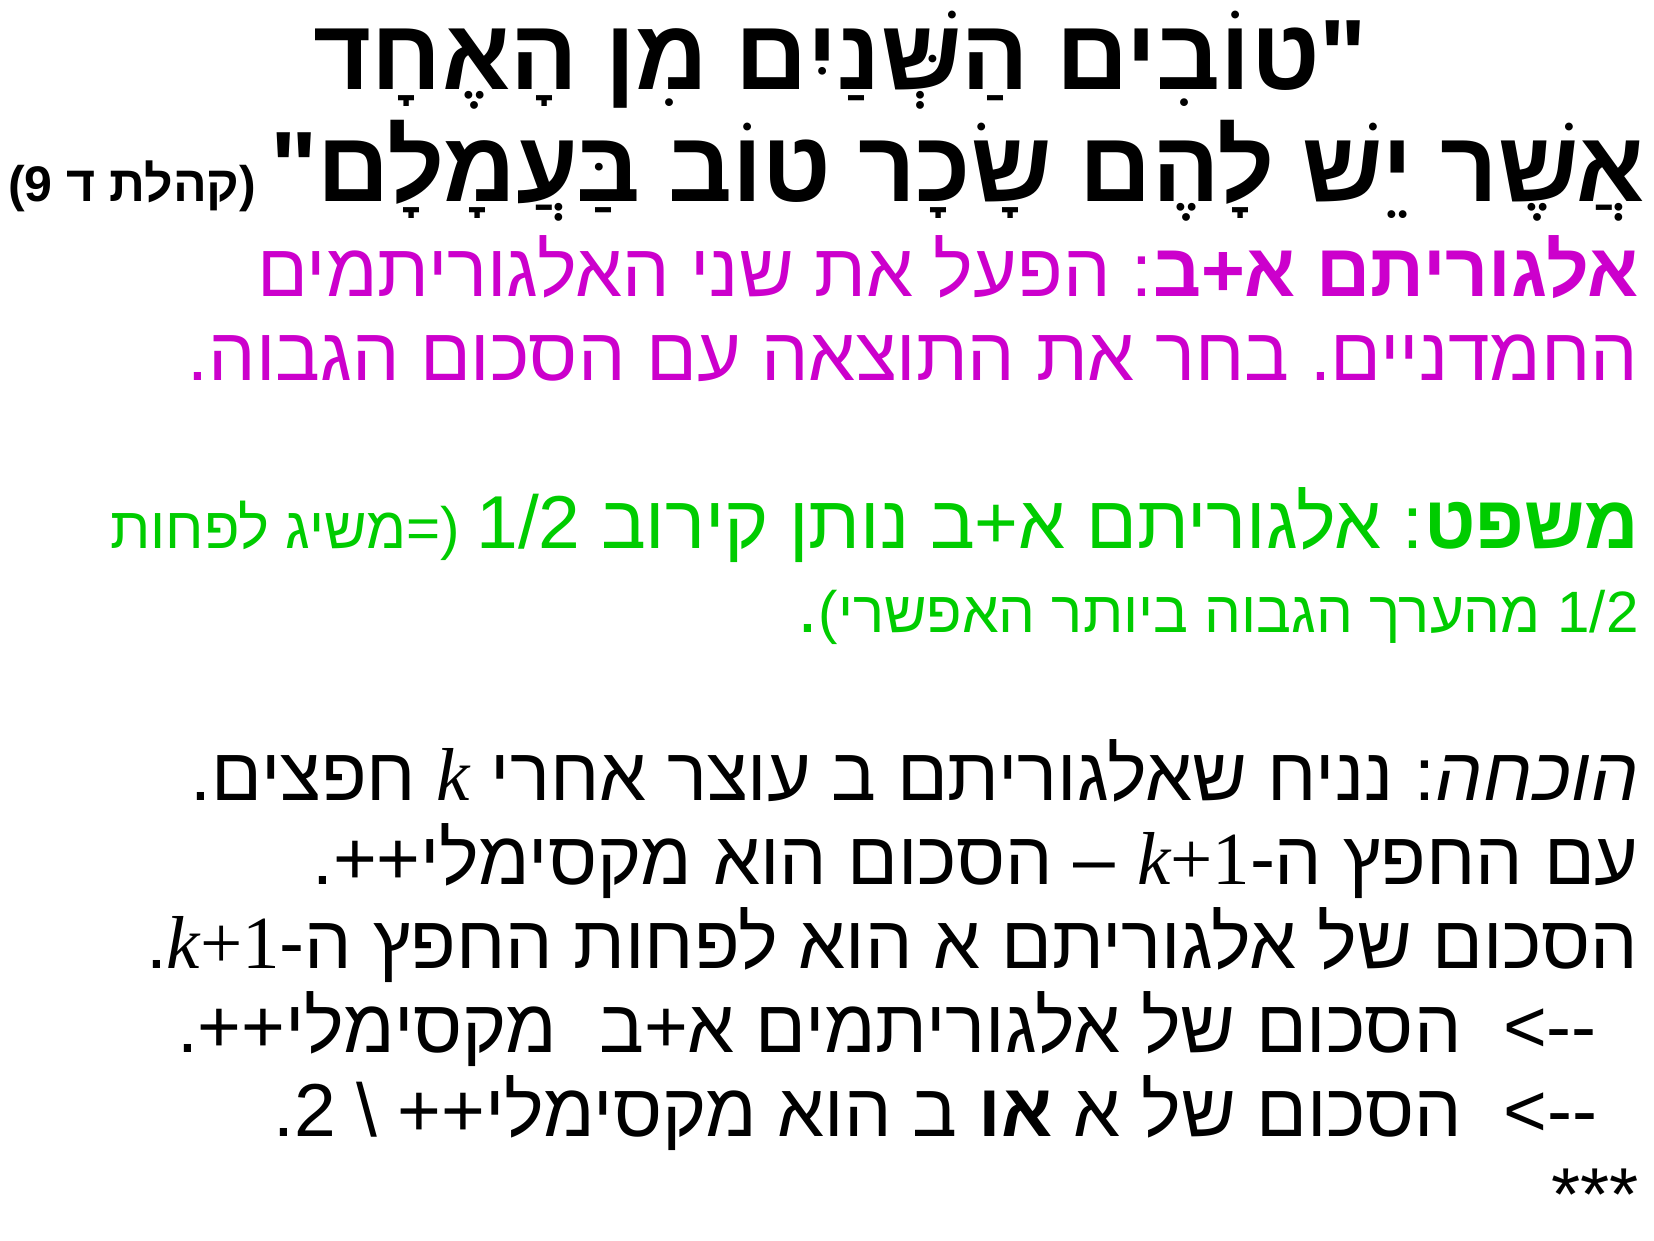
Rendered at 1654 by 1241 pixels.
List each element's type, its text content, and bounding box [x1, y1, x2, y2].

title "טוֹבִים הַשְּׁנַיִם מִן הָאֶחָד אֲשֶׁר יֵשׁ לָהֶם שָׂכָר טוֹב בַּעֲמָלָם" (קהלת ד 9) [0, 0, 1654, 223]
text_box אלגוריתם א+ב: הפעל את שני האלגוריתמים החמדניים. בחר את התוצאה עם הסכום הגבוה. משפט: אלגוריתם א+ב נותן קירוב 1/2 (=משיג לפחות 1/2 מהערך הגבוה ביותר האפשרי). הוכחה: נניח שאלגוריתם ב עוצר אחרי k חפצים. עם החפץ ה-k+1 – הסכום הוא מקסימלי++. הסכום של אלגוריתם א הוא לפחות החפץ ה-k+1. --> הסכום של אלגוריתמים א+ב מקסימלי++. --> הסכום של א או ב הוא מקסימלי++ \ 2. *** [30, 221, 1654, 1241]
